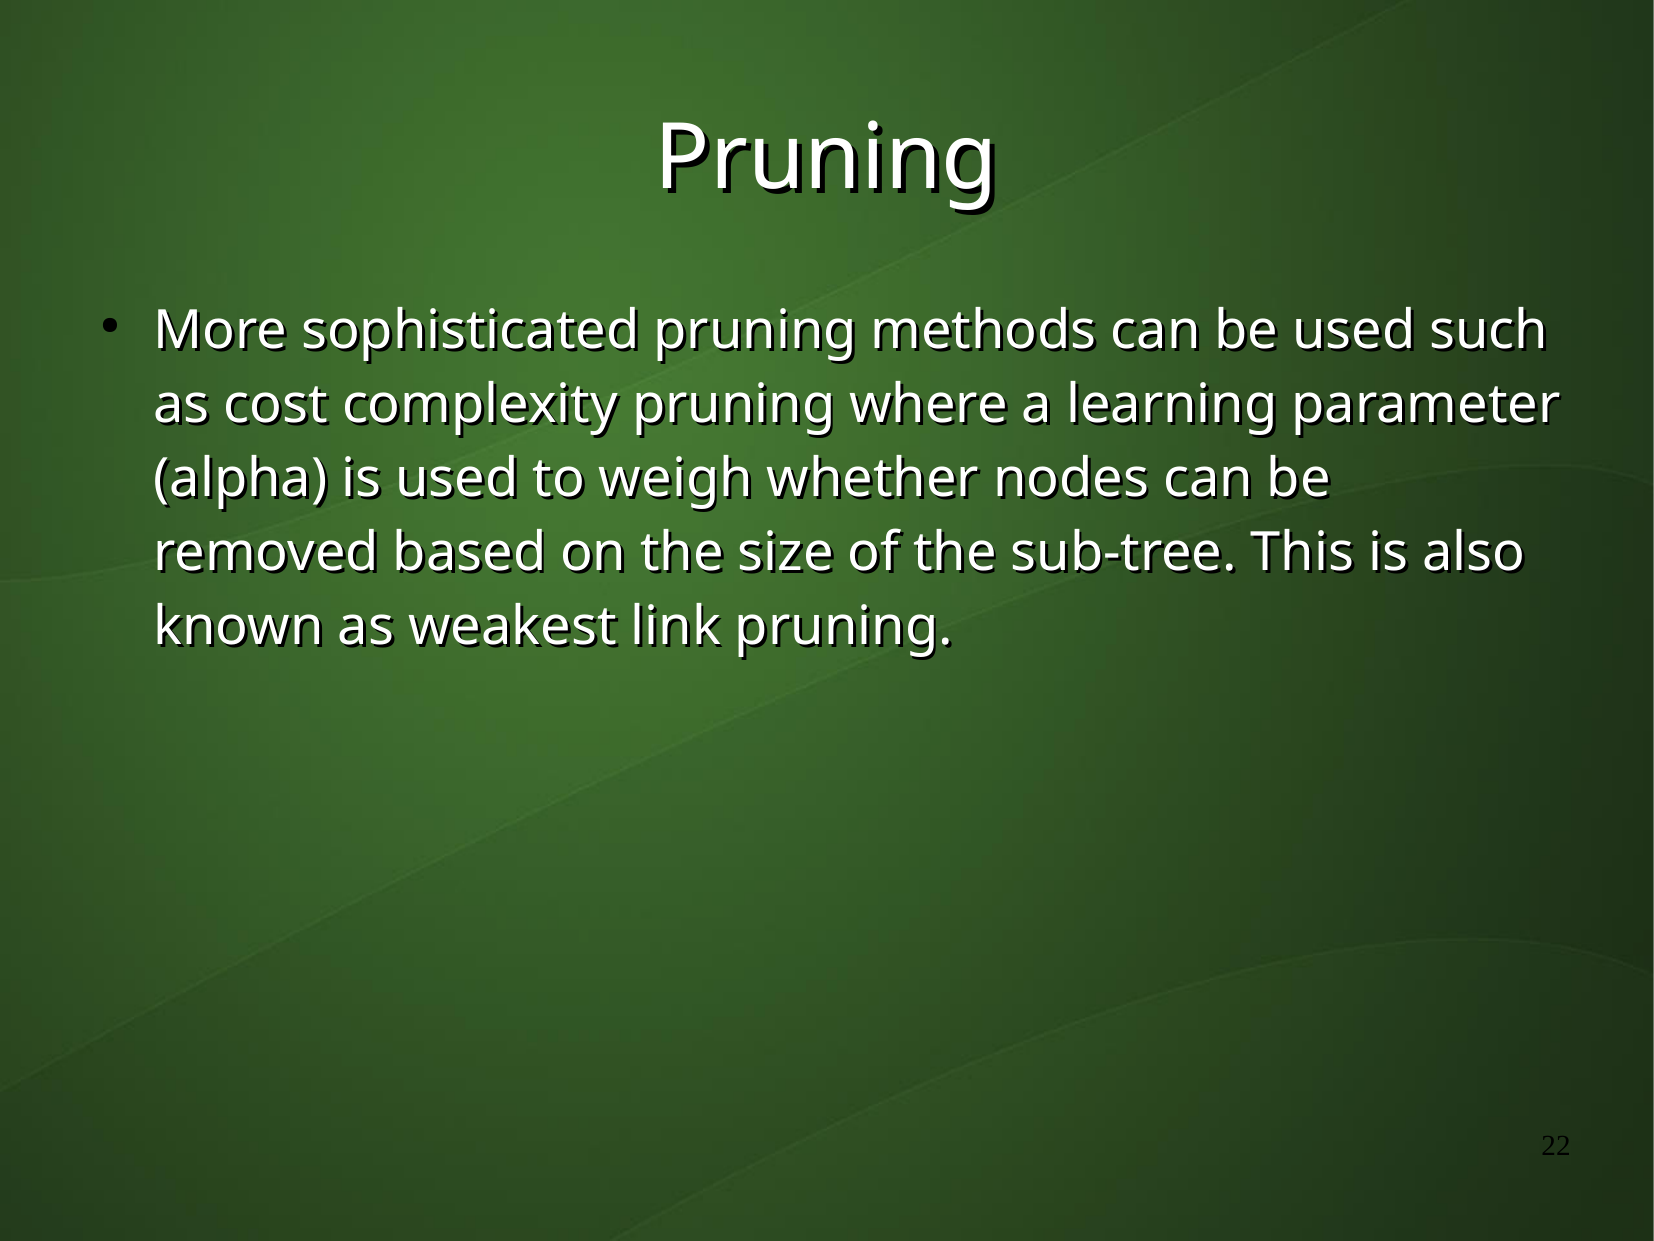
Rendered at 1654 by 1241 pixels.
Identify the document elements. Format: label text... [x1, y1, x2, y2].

list More sophisticated pruning methods can be used such as cost complexity pruning where a learning parameter (alpha) is used to weigh whether nodes can be removed based on the size of the sub-tree. This is also known as weakest link pruning. [82, 290, 1571, 1010]
picture [0, 0, 1654, 1241]
title Pruning [82, 49, 1571, 257]
